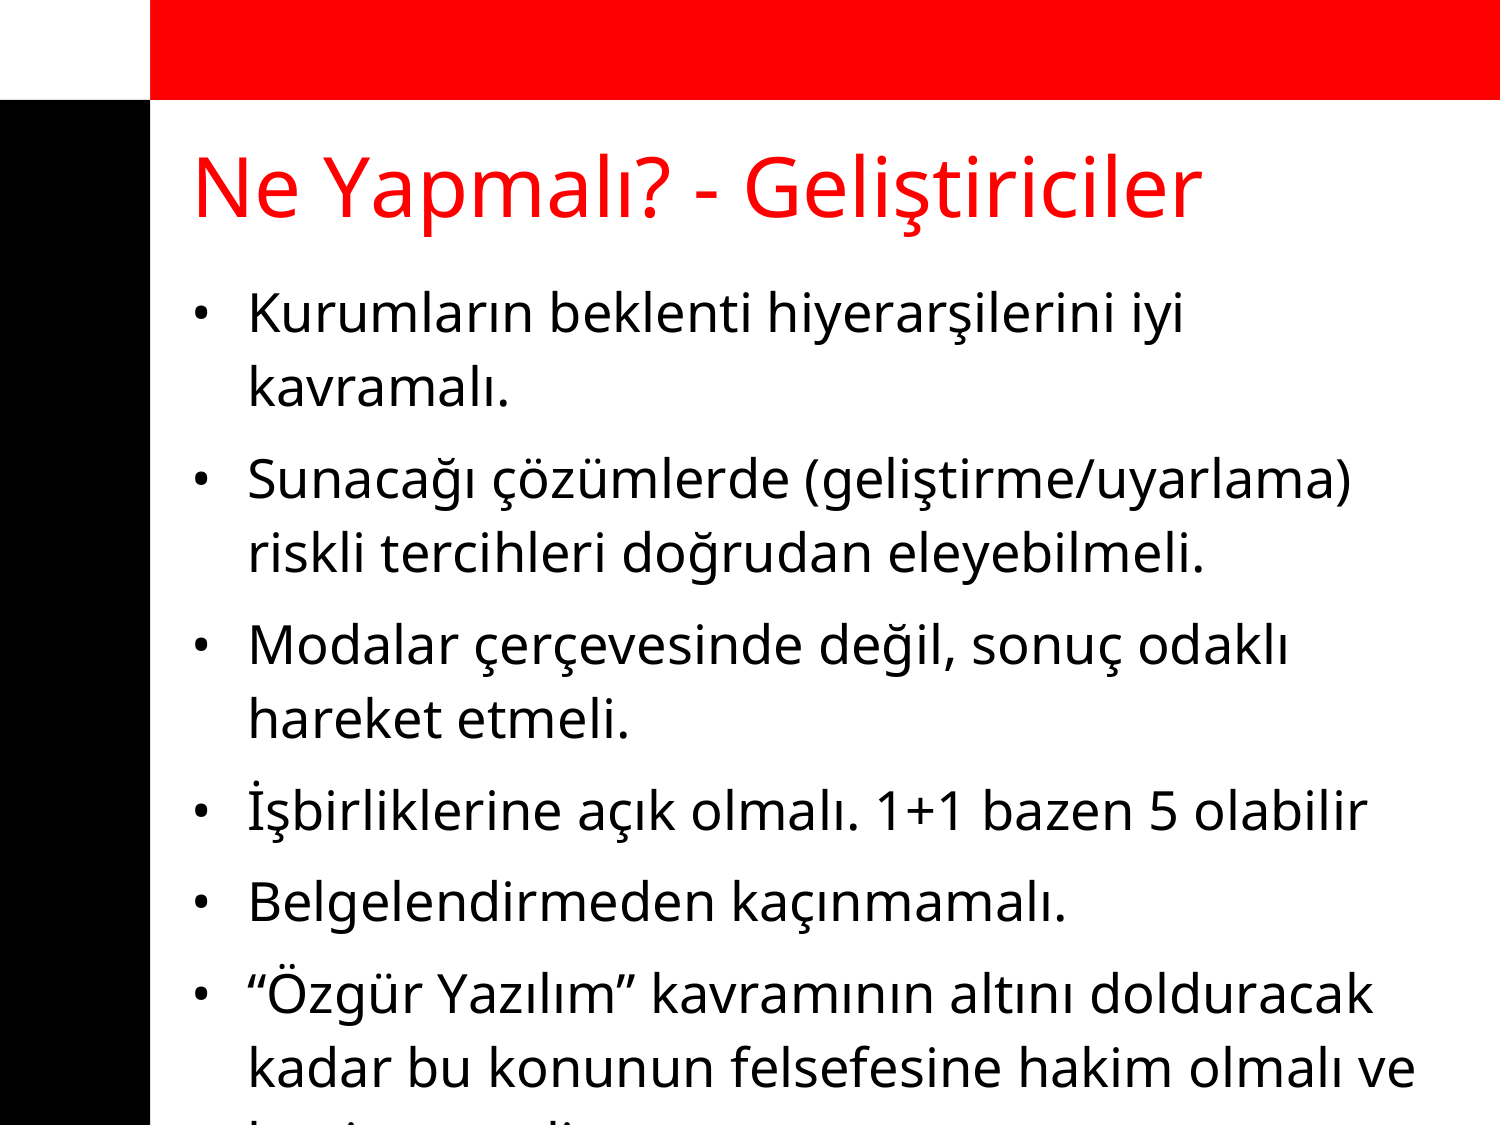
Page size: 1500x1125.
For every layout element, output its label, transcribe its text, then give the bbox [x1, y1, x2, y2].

title Ne Yapmalı? - Geliştiriciler [177, 103, 1388, 265]
list Kurumların beklenti hiyerarşilerini iyi kavramalı. Sunacağı çözümlerde (geliştirme/uyarlama) riskli tercihleri doğrudan eleyebilmeli. Modalar çerçevesinde değil, sonuç odaklı hareket etmeli. İşbirliklerine açık olmalı. 1+1 bazen 5 olabilir Belgelendirmeden kaçınmamalı. “Özgür Yazılım” kavramının altını dolduracak kadar bu konunun felsefesine hakim olmalı ve benimsemeli. Yararlandığı projelerde mutlaka katılımcı olmalı. [177, 265, 1447, 1081]
